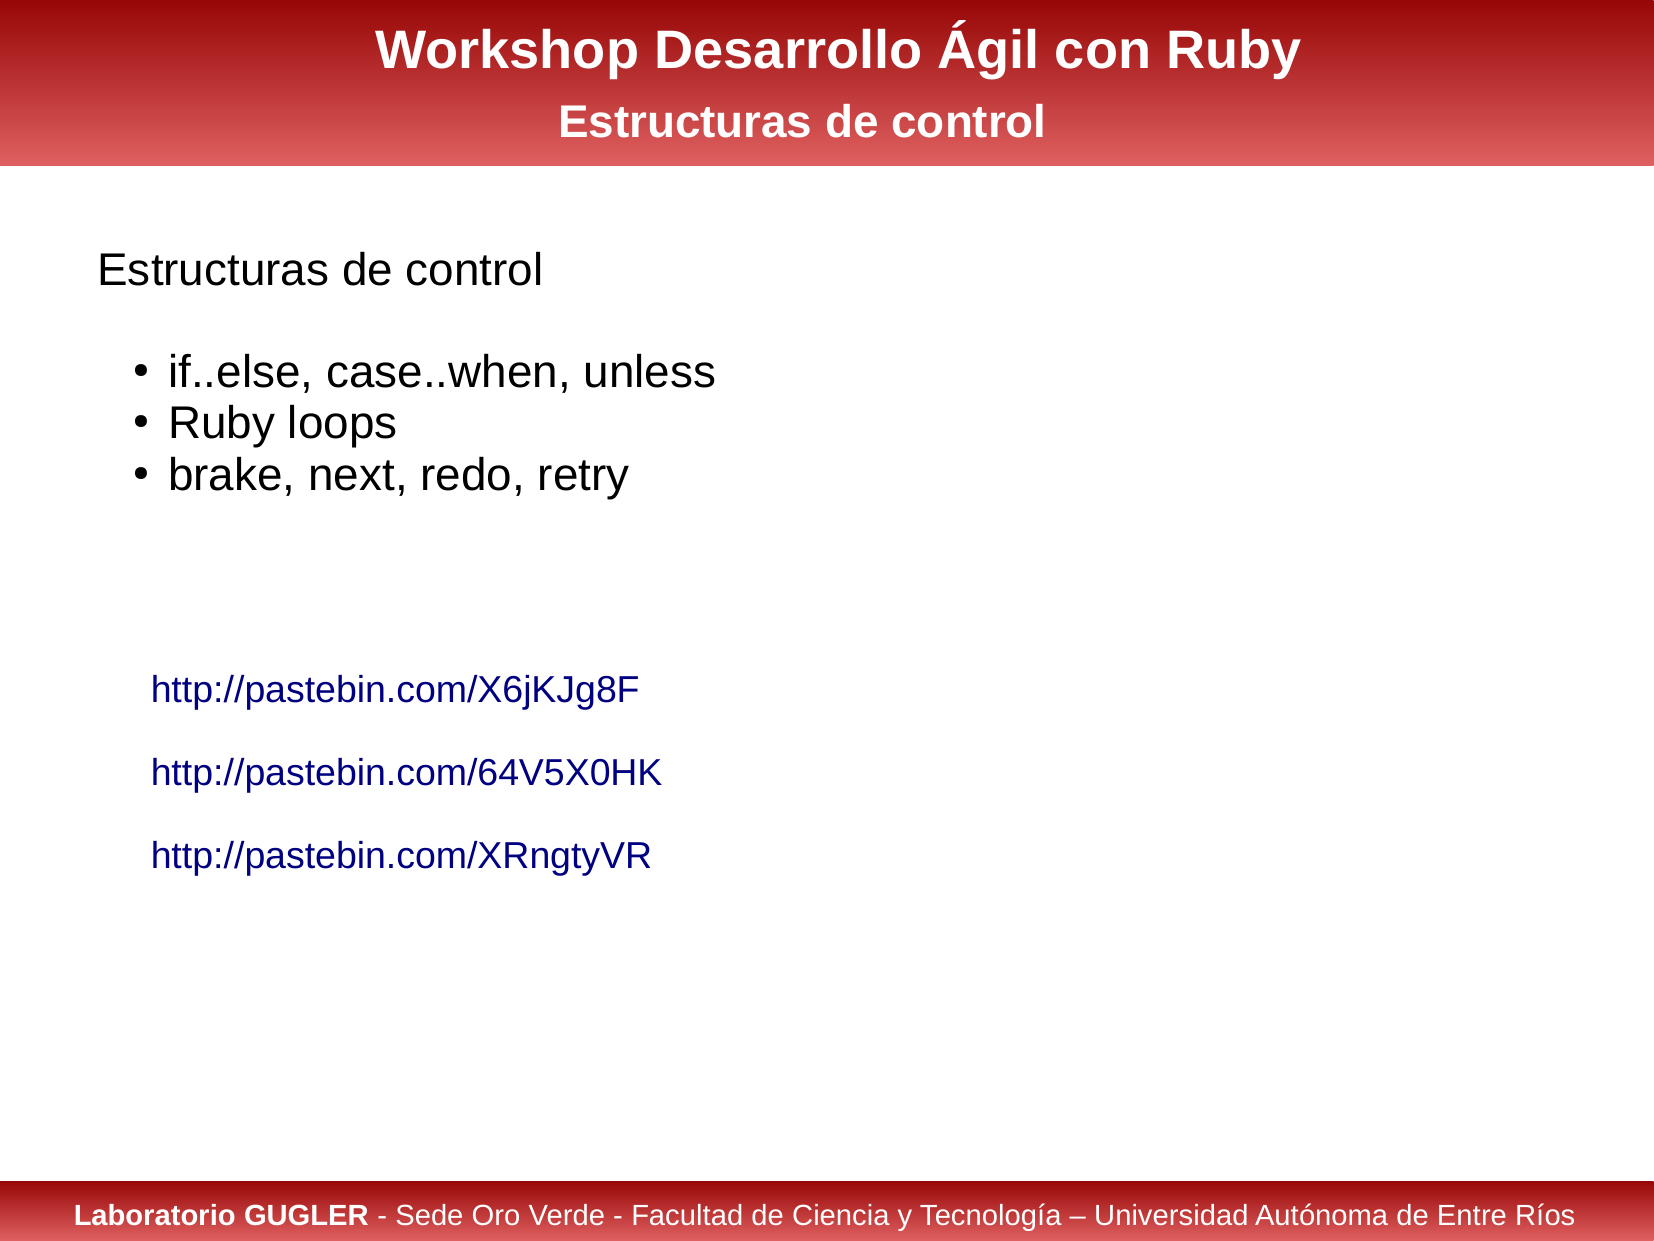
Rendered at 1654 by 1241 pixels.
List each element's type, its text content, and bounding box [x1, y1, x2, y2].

text_box [0, 1181, 1654, 1241]
text_box Laboratorio GUGLER - Sede Oro Verde - Facultad de Ciencia y Tecnología – Universidad Autónoma de Entre Ríos [59, 1191, 1595, 1240]
text_box Estructuras de control if..else, case..when, unless Ruby loops brake, next, redo, retry [82, 236, 768, 508]
text_box Workshop Desarrollo Ágil con Ruby [360, 11, 1341, 88]
text_box http://pastebin.com/XRngtyVR [136, 827, 764, 898]
text_box [0, 0, 1654, 166]
text_box Estructuras de control [543, 88, 1063, 155]
text_box http://pastebin.com/X6jKJg8F [136, 661, 745, 732]
text_box http://pastebin.com/64V5X0HK [136, 744, 780, 815]
